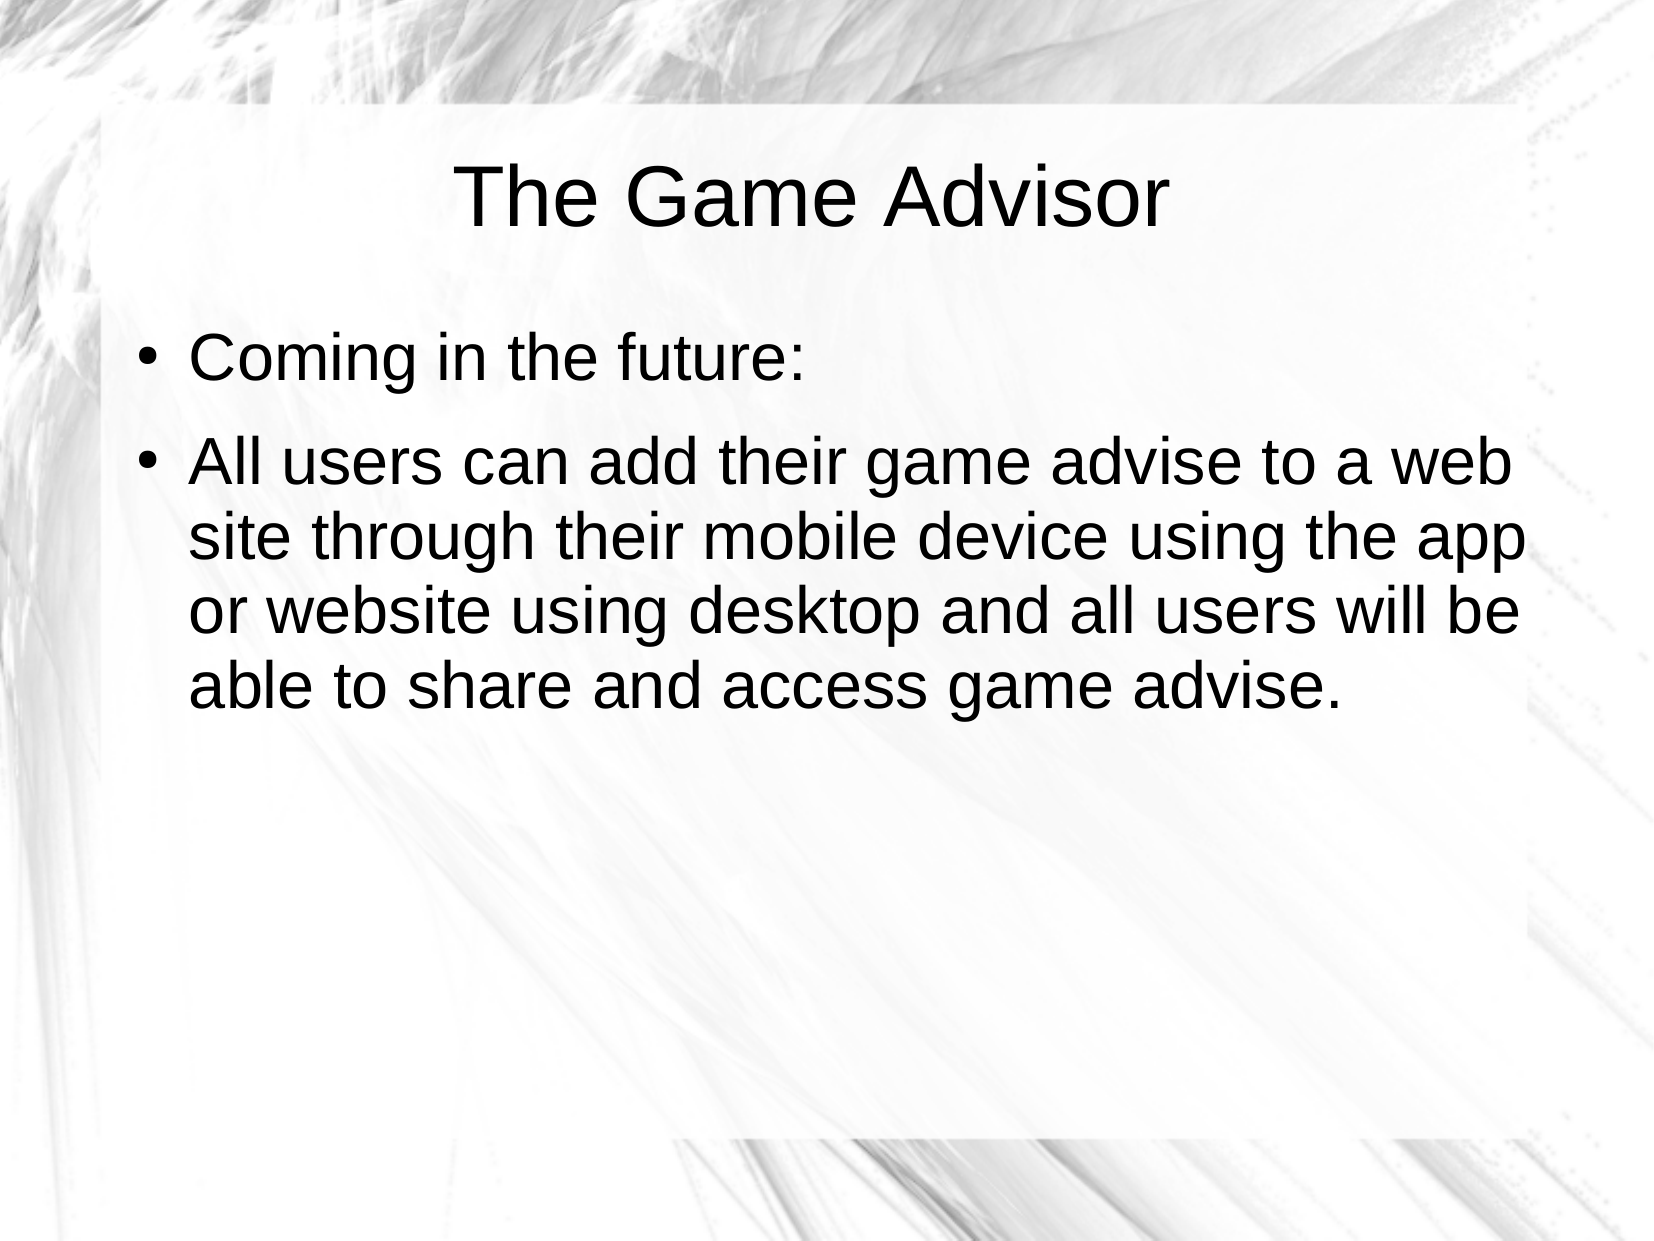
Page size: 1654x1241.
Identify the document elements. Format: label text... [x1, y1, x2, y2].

title The Game Advisor [118, 112, 1506, 281]
picture [0, 0, 1654, 1241]
list Coming in the future: All users can add their game advise to a web site through their mobile device using the app or website using desktop and all users will be able to share and access game advise. [118, 319, 1571, 945]
